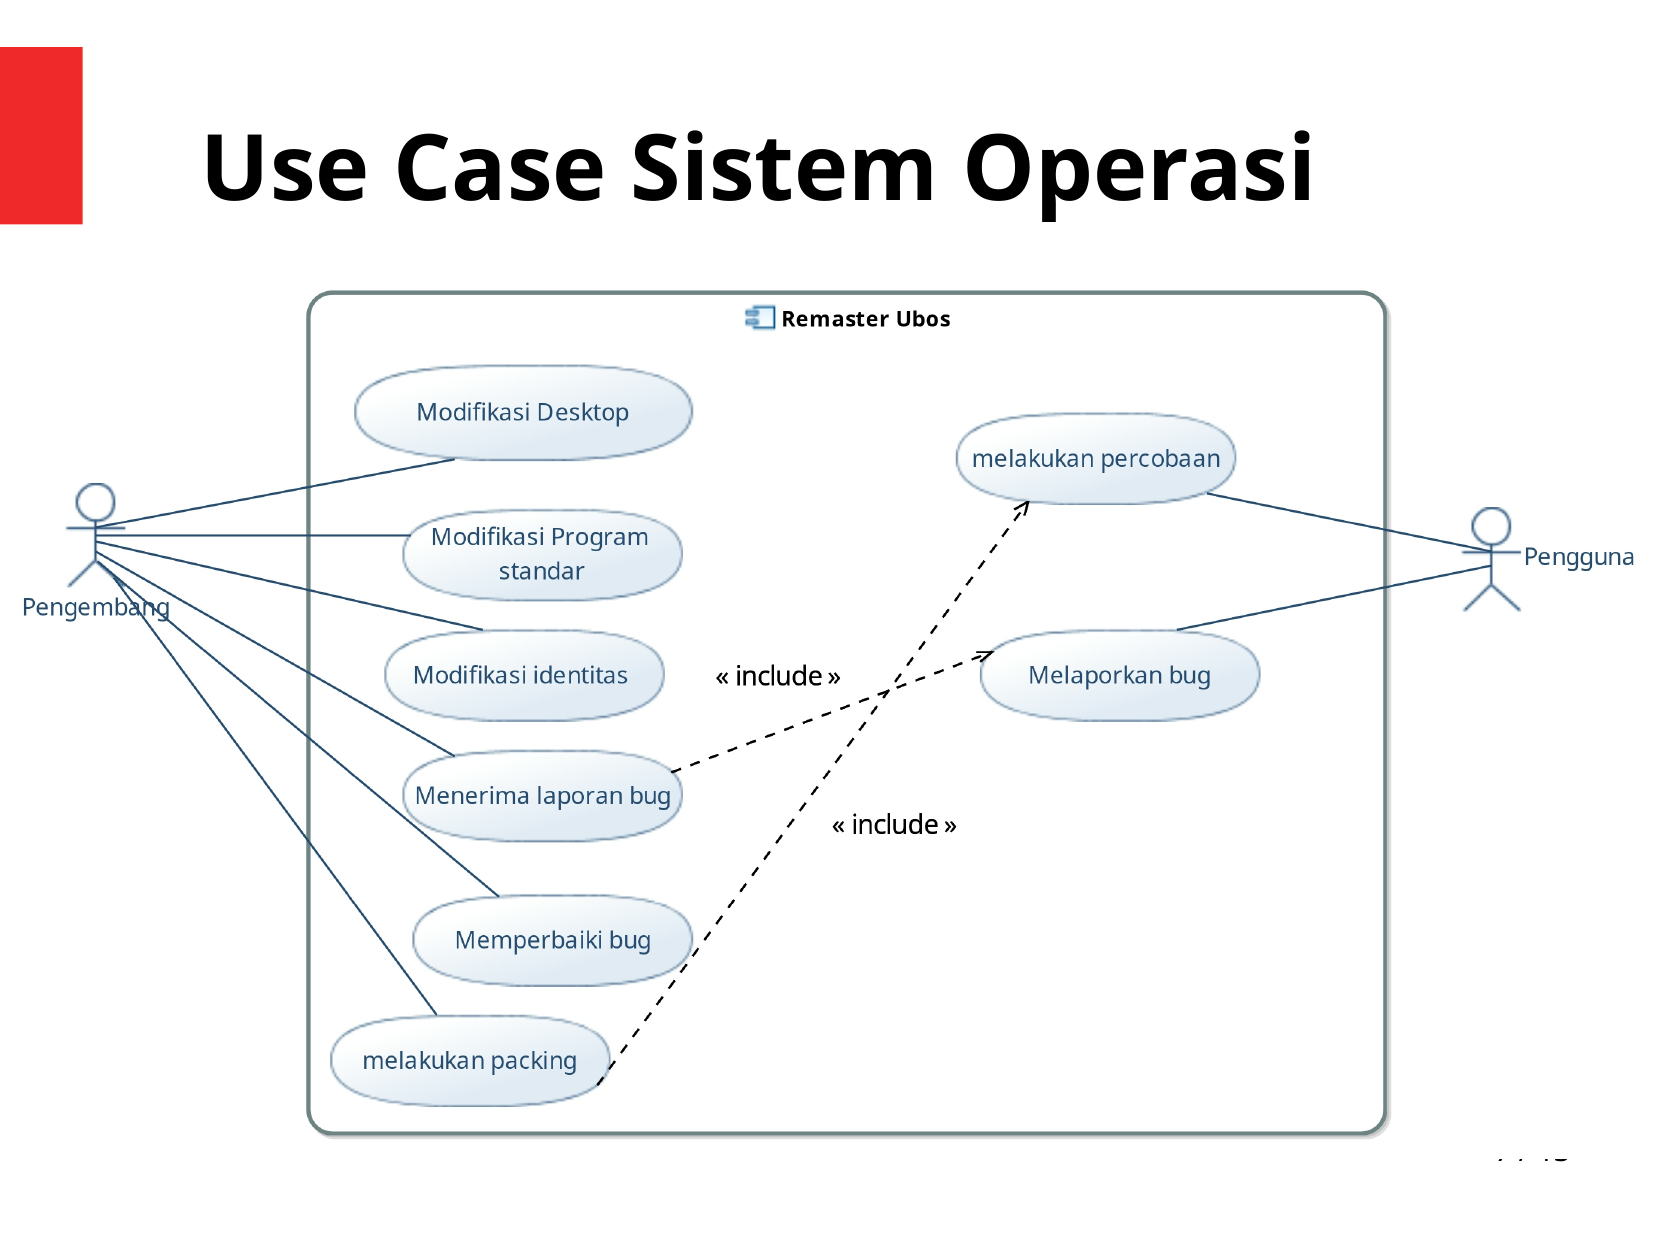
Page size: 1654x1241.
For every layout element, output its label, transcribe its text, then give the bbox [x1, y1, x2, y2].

picture [1, 270, 1654, 1159]
title Use Case Sistem Operasi [118, 49, 1571, 257]
